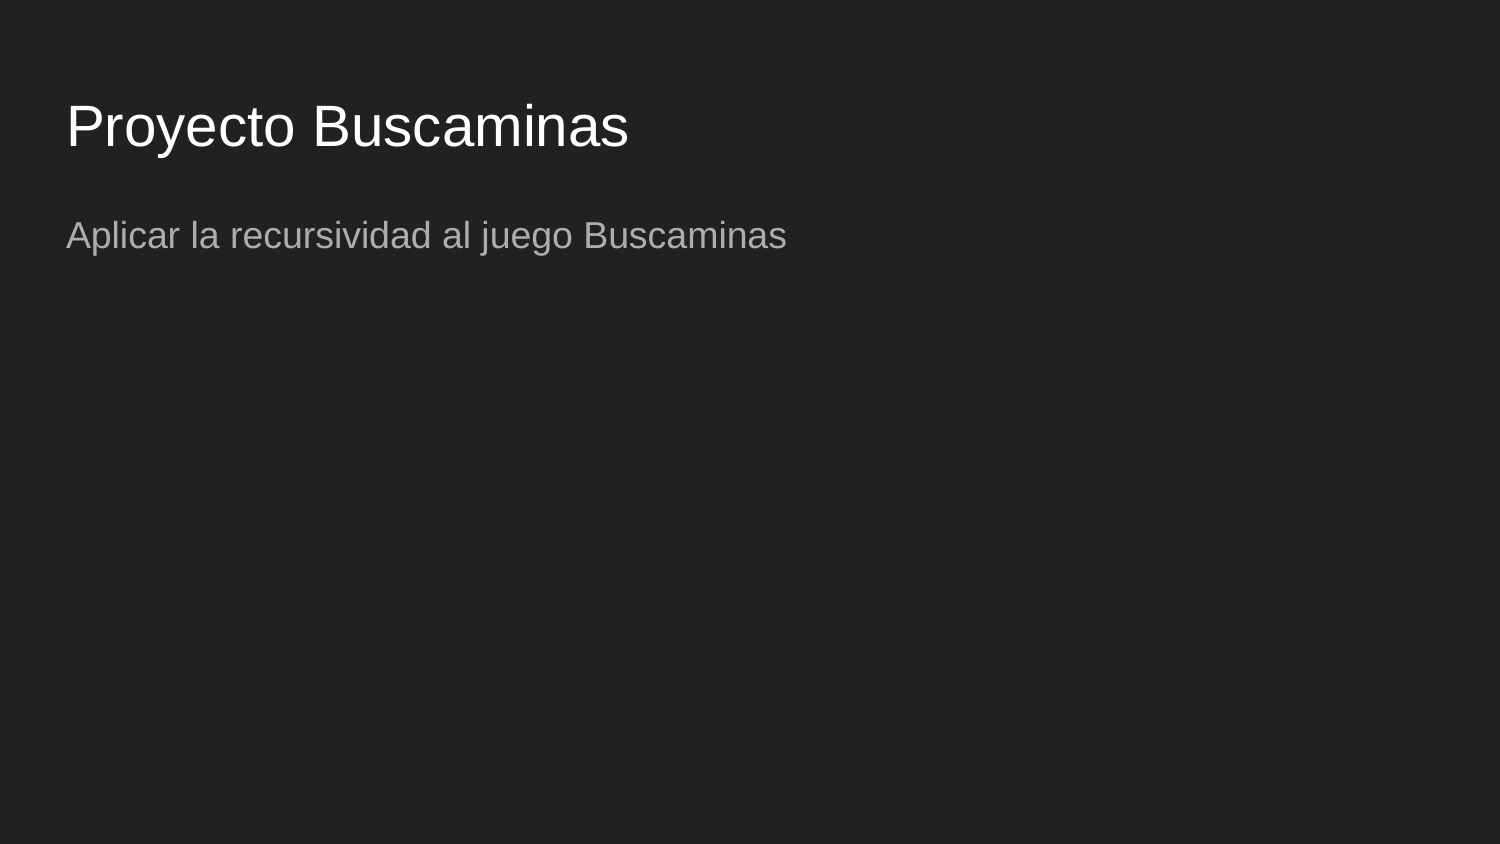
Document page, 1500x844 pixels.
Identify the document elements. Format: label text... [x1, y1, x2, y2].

title Proyecto Buscaminas [51, 72, 1449, 167]
list Aplicar la recursividad al juego Buscaminas [51, 189, 1449, 750]
